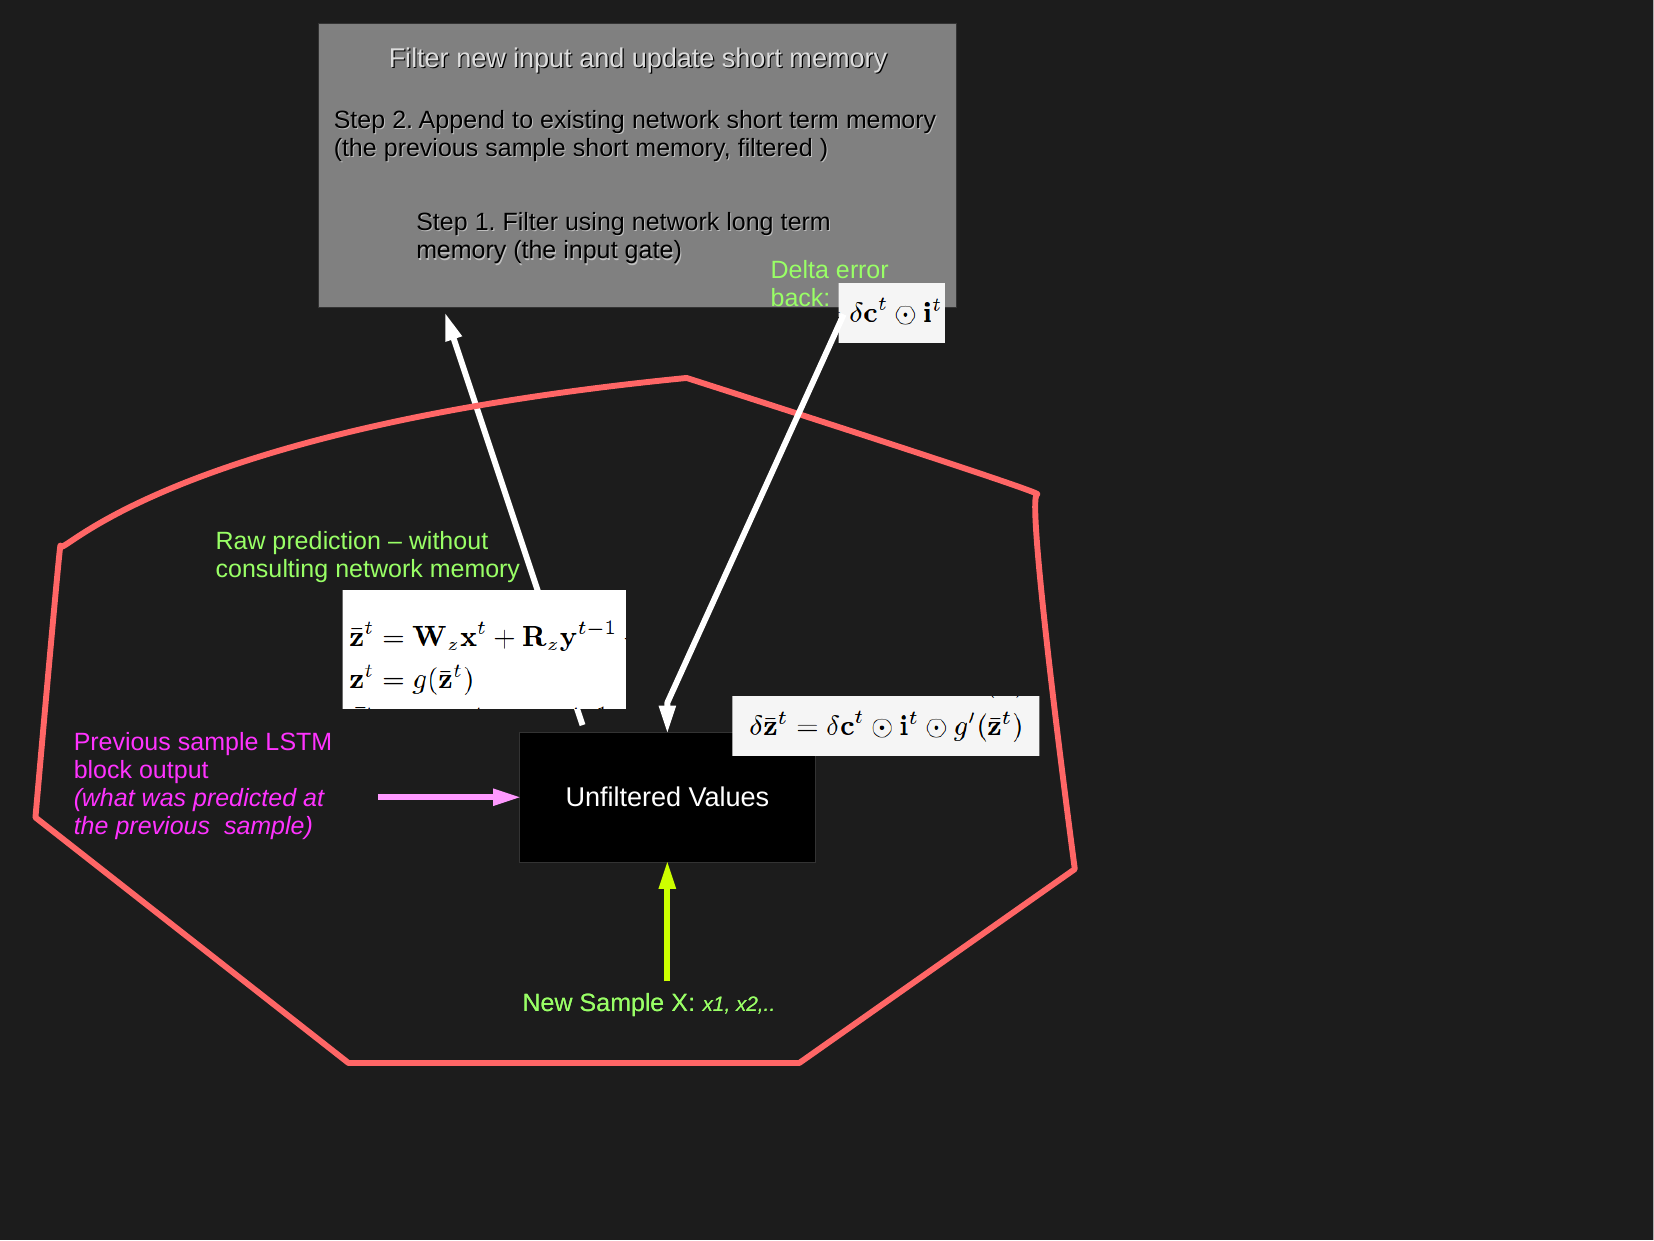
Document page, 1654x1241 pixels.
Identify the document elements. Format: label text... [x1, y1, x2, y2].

text_box Unfiltered Values [519, 732, 816, 863]
text_box Step 1. Filter using network long term memory (the input gate) [401, 200, 863, 272]
text_box Delta error back: [755, 248, 957, 417]
text_box Step 2. Append to existing network short term memory (the previous sample short memory, filtered ) [318, 98, 969, 178]
text_box Raw prediction – without consulting network memory [200, 519, 567, 619]
text_box New Sample X: x1, x2,.. [507, 981, 827, 1075]
text_box [318, 23, 957, 98]
text_box Filter new input and update short memory [342, 35, 934, 81]
picture [342, 590, 626, 709]
text_box [318, 178, 957, 308]
picture [732, 696, 1040, 756]
text_box Previous sample LSTM block output (what was predicted at the previous sample) [59, 720, 378, 875]
